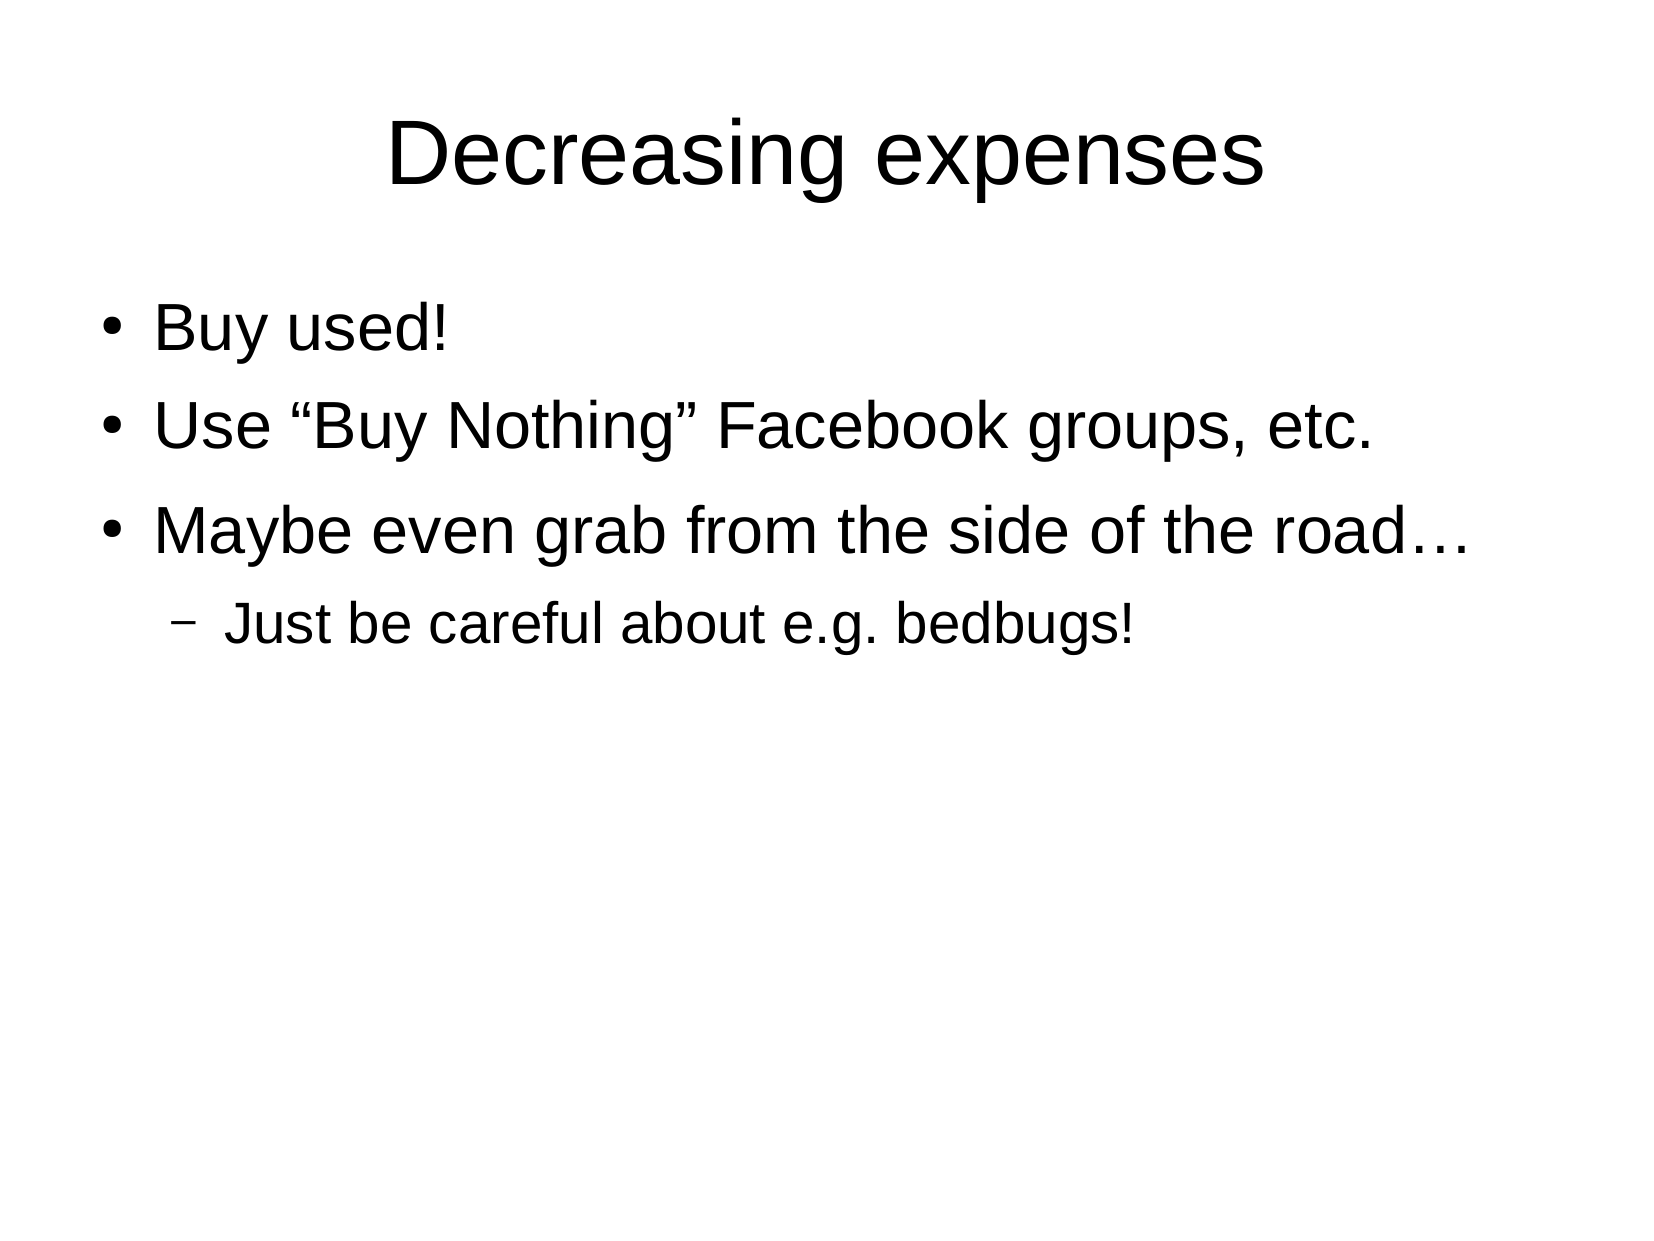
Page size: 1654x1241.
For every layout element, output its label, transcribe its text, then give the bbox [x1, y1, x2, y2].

title Decreasing expenses [82, 49, 1571, 257]
list Buy used! Use “Buy Nothing” Facebook groups, etc. Maybe even grab from the side of the road… Just be careful about e.g. bedbugs! [82, 290, 1571, 1201]
